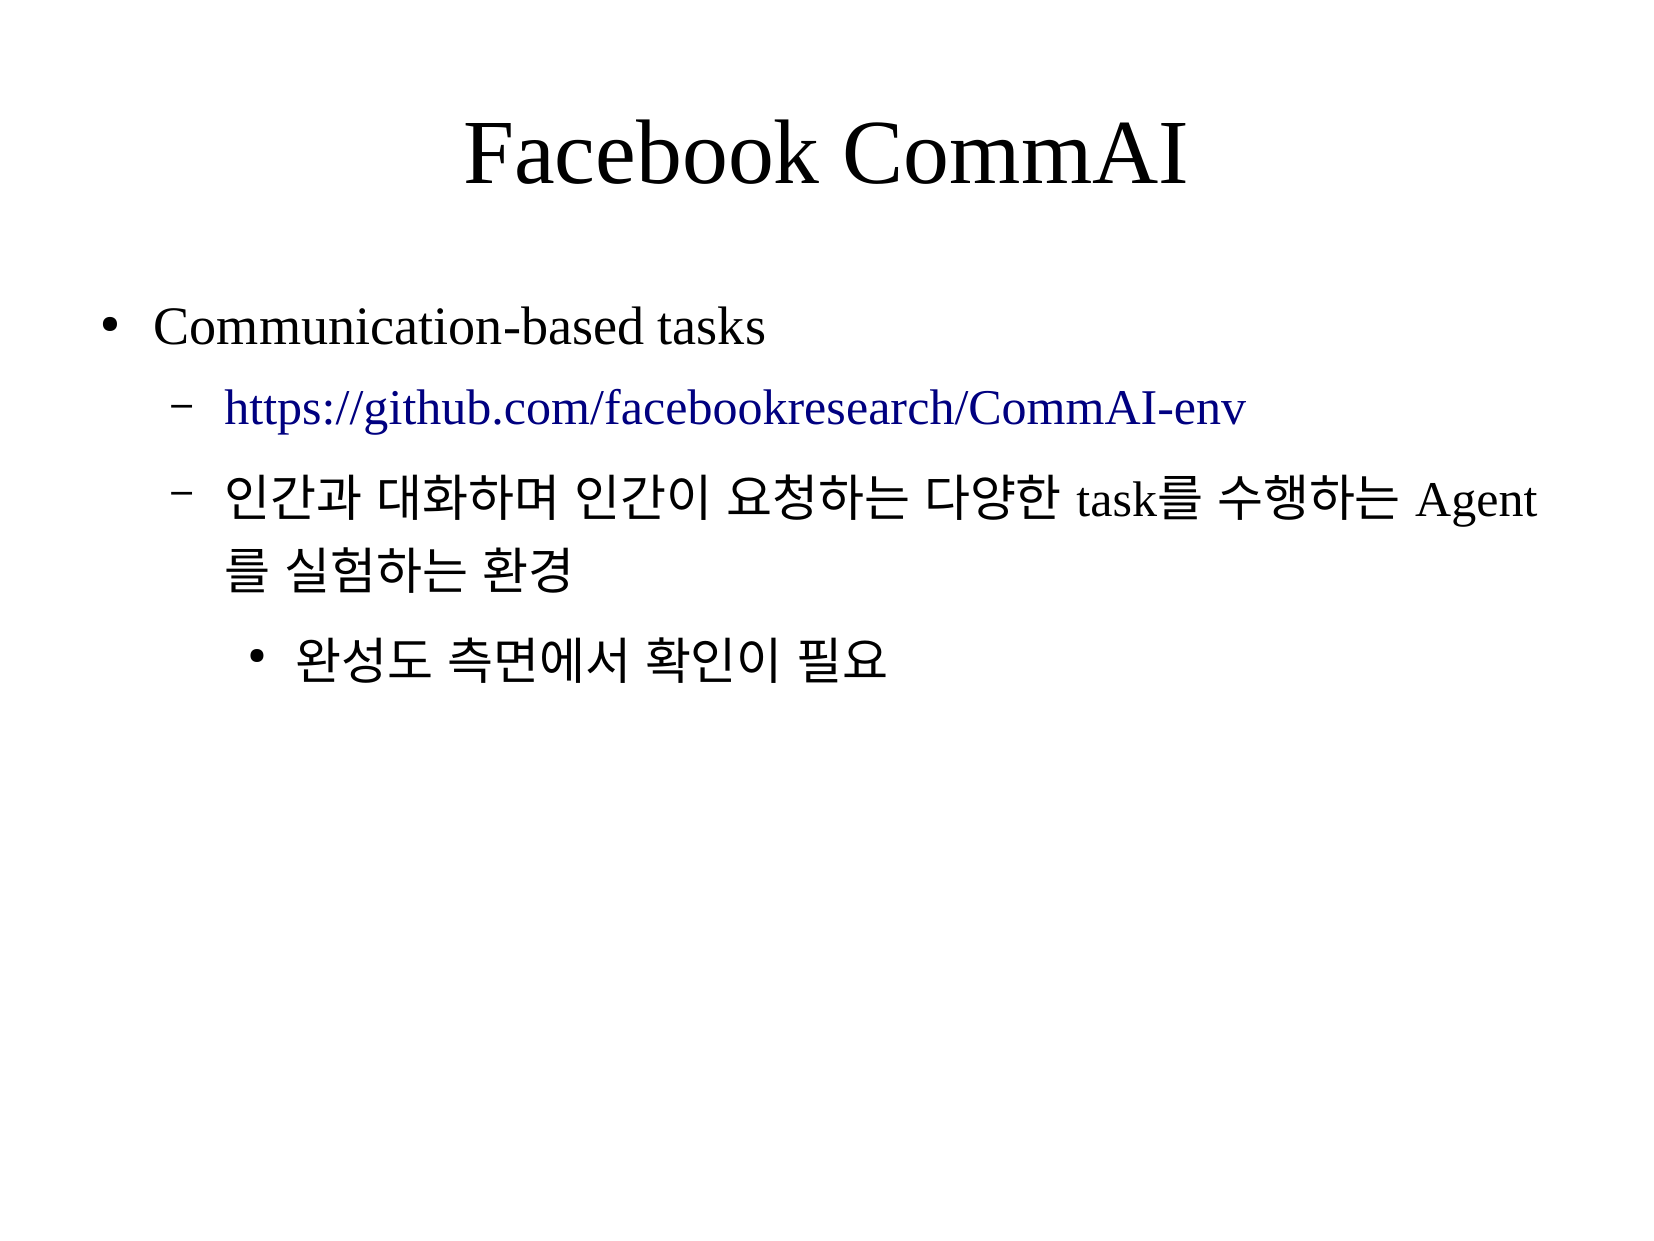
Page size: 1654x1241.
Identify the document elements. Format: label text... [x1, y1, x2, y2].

title Facebook CommAI [82, 49, 1571, 257]
list Communication-based tasks https://github.com/facebookresearch/CommAI-env 인간과 대화하며 인간이 요청하는 다양한 task를 수행하는 Agent를 실험하는 환경 완성도 측면에서 확인이 필요 [82, 296, 1571, 1016]
